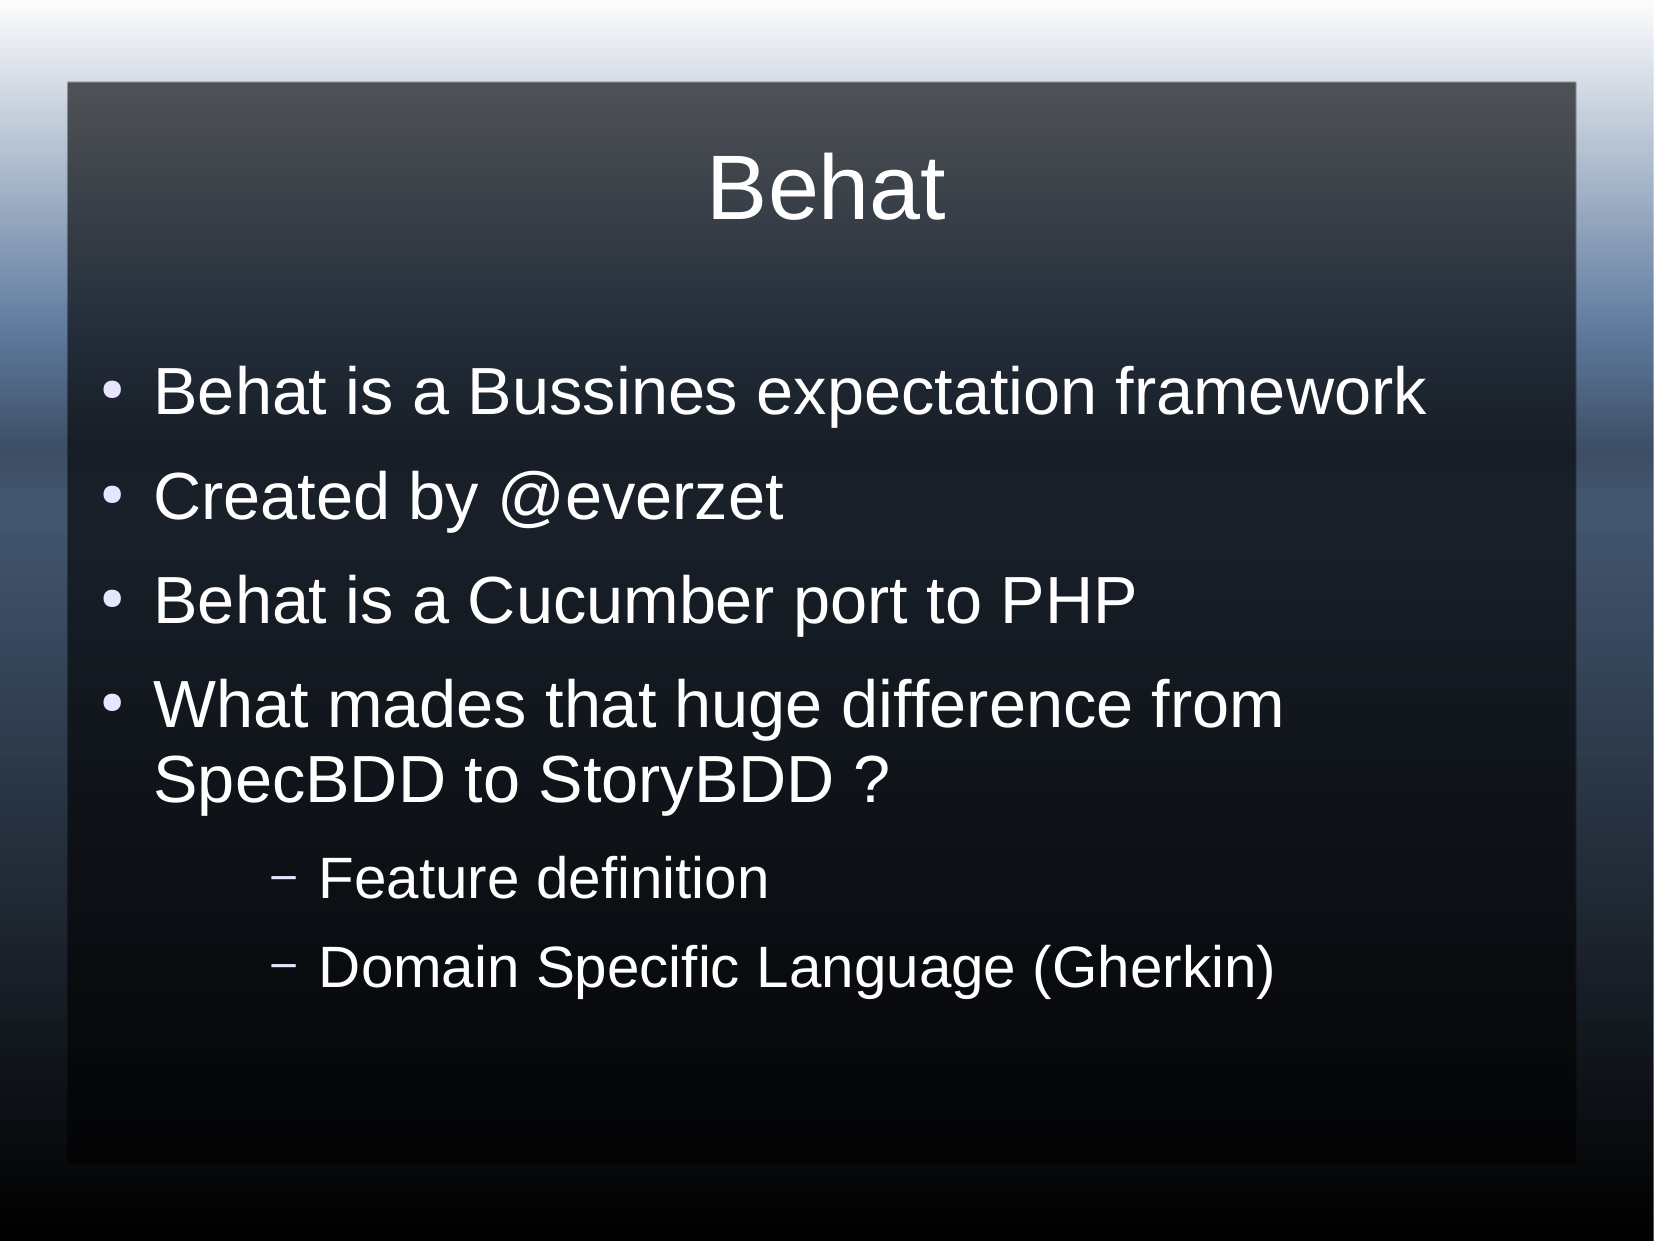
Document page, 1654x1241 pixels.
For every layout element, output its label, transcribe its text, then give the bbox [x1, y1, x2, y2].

list Behat is a Bussines expectation framework Created by @everzet Behat is a Cucumber port to PHP What mades that huge difference from SpecBDD to StoryBDD ? Feature definition Domain Specific Language (Gherkin) [82, 354, 1571, 1059]
title Behat [82, 84, 1571, 292]
picture [0, 0, 1654, 1241]
